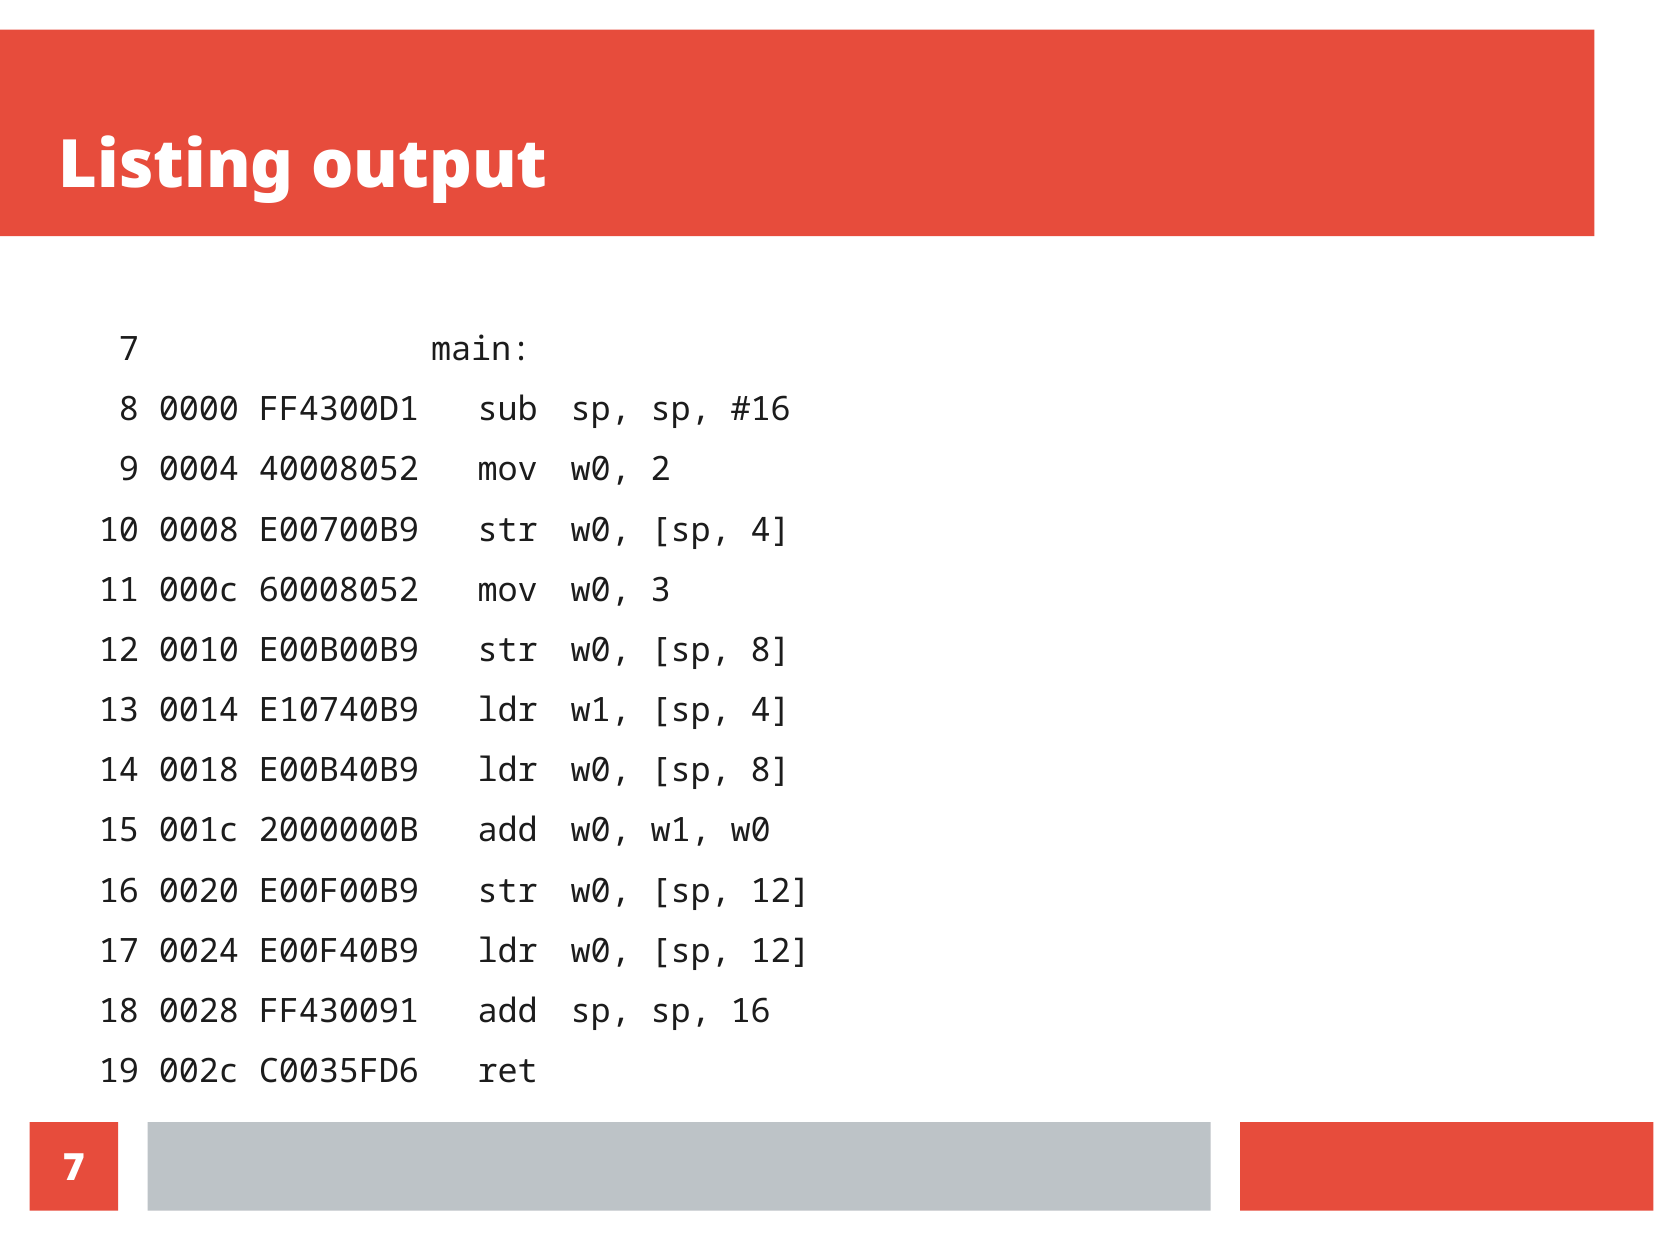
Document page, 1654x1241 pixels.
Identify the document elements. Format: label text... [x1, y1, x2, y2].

list 7 main: 8 0000 FF4300D1 sub sp, sp, #16 9 0004 40008052 mov w0, 2 10 0008 E00700B9 str w0, [sp, 4] 11 000c 60008052 mov w0, 3 12 0010 E00B00B9 str w0, [sp, 8] 13 0014 E10740B9 ldr w1, [sp, 4] 14 0018 E00B40B9 ldr w0, [sp, 8] 15 001c 2000000B add w0, w1, w0 16 0020 E00F00B9 str w0, [sp, 12] 17 0024 E00F40B9 ldr w0, [sp, 12] 18 0028 FF430091 add sp, sp, 16 19 002c C0035FD6 ret [59, 324, 1565, 1093]
title Listing output [59, 59, 1595, 207]
